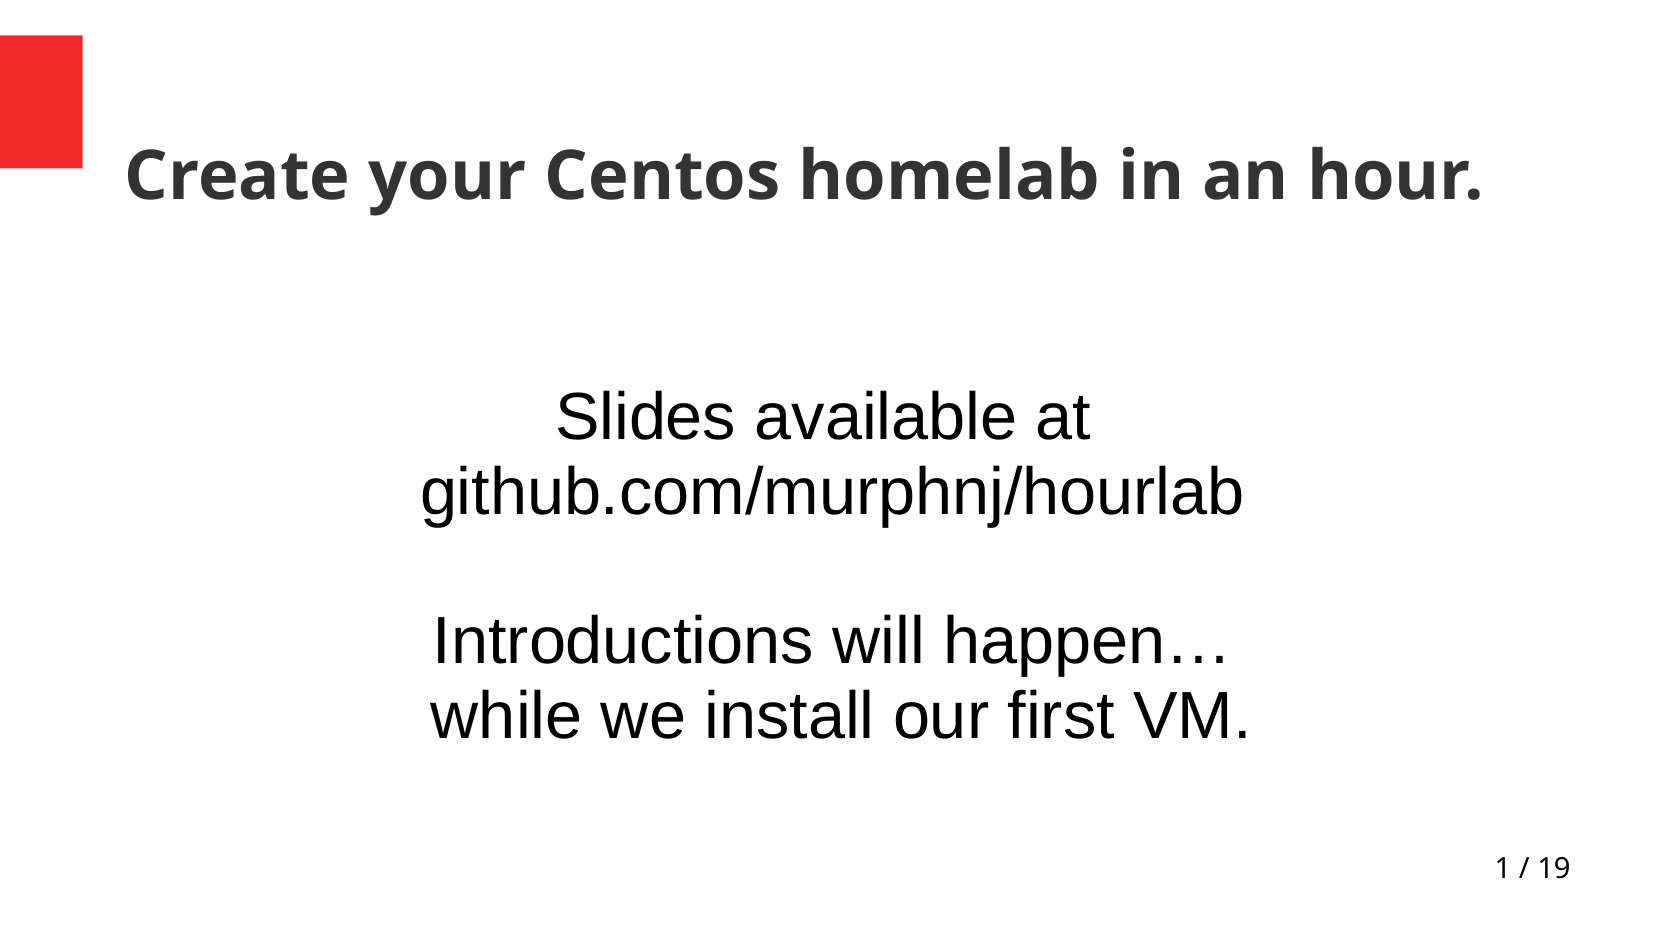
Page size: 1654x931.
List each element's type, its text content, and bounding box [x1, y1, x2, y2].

title Create your Centos homelab in an hour. [124, 45, 1531, 394]
subtitle Slides available at github.com/murphnj/hourlab Introductions will happen… while we install our first VM. [129, 285, 1536, 848]
